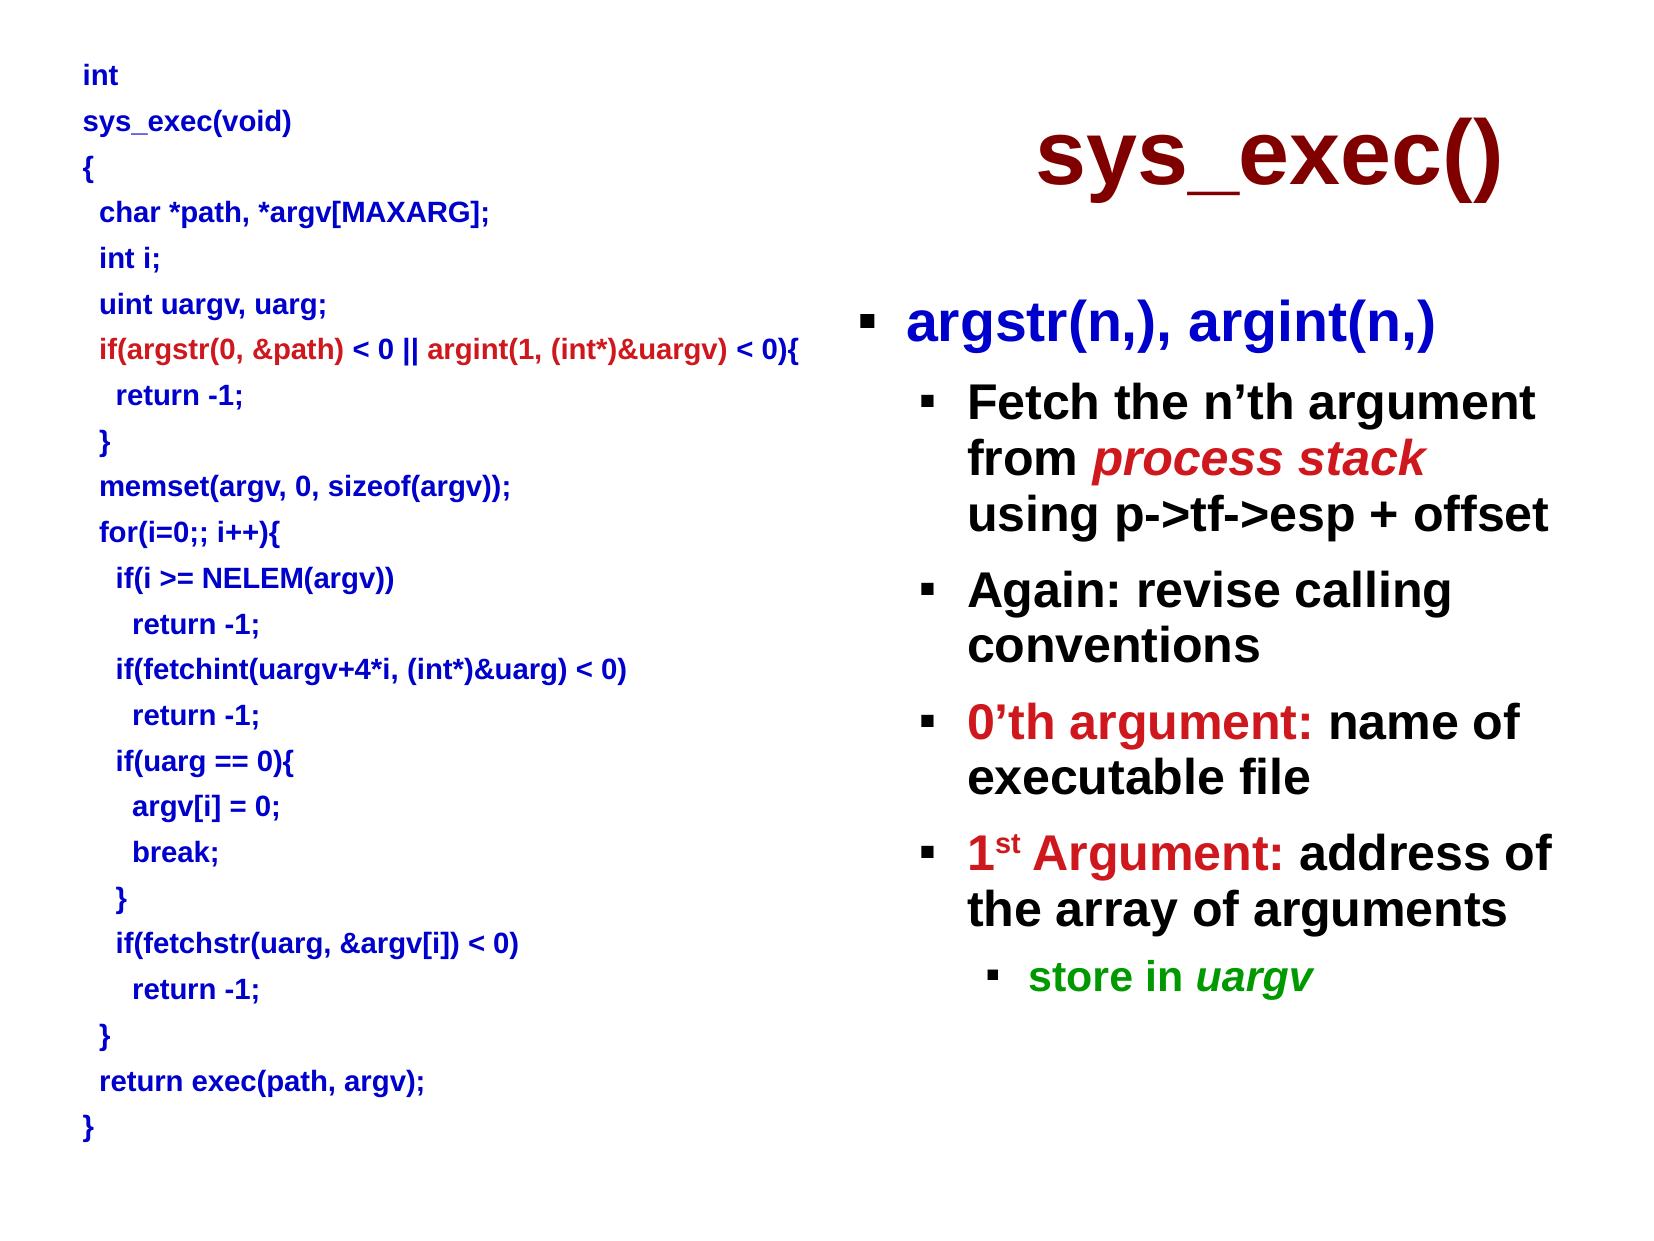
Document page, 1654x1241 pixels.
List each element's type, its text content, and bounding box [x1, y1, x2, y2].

list int sys_exec(void) { char *path, *argv[MAXARG]; int i; uint uargv, uarg; if(argstr(0, &path) < 0 || argint(1, (int*)&uargv) < 0){ return -1; } memset(argv, 0, sizeof(argv)); for(i=0;; i++){ if(i >= NELEM(argv)) return -1; if(fetchint(uargv+4*i, (int*)&uarg) < 0) return -1; if(uarg == 0){ argv[i] = 0; break; } if(fetchstr(uarg, &argv[i]) < 0) return -1; } return exec(path, argv); } [82, 59, 809, 1182]
list argstr(n,), argint(n,) Fetch the n’th argument from process stack using p->tf->esp + offset Again: revise calling conventions 0’th argument: name of executable file 1st Argument: address of the array of arguments store in uargv [845, 290, 1572, 1010]
title sys_exec() [968, 49, 1571, 257]
